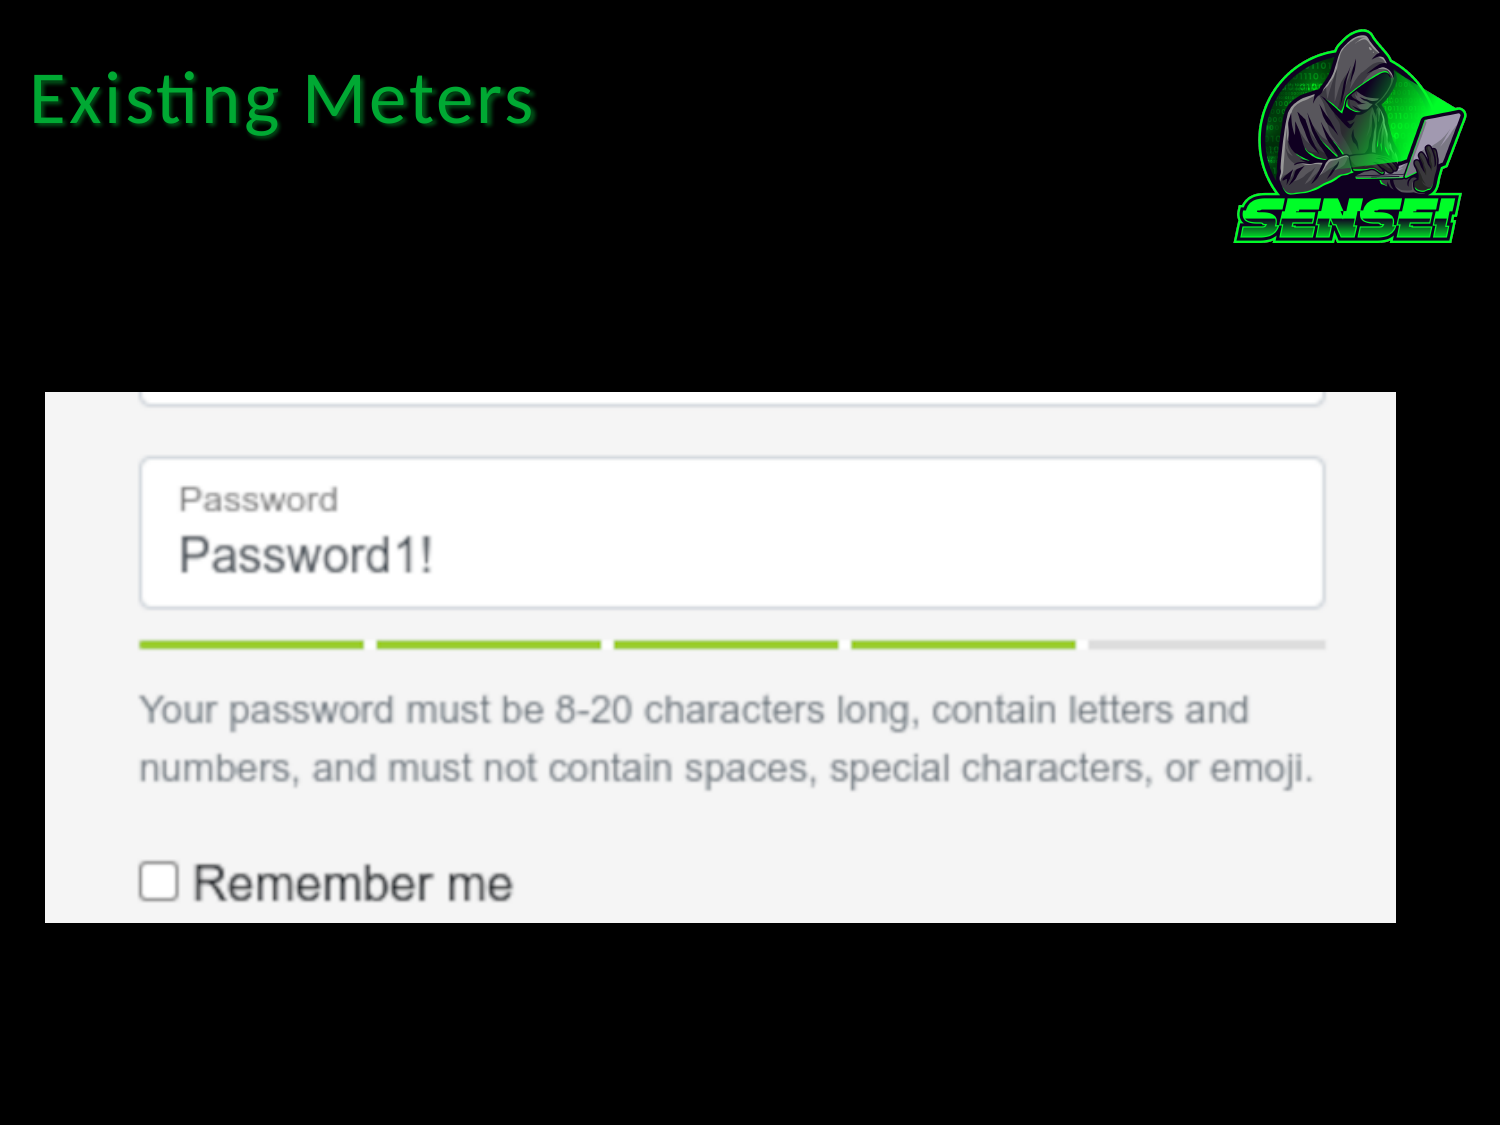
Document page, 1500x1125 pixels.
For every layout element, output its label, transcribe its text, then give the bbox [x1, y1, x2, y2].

picture [45, 392, 1396, 923]
picture [1215, 29, 1495, 243]
text_box Existing Meters [15, 29, 945, 180]
